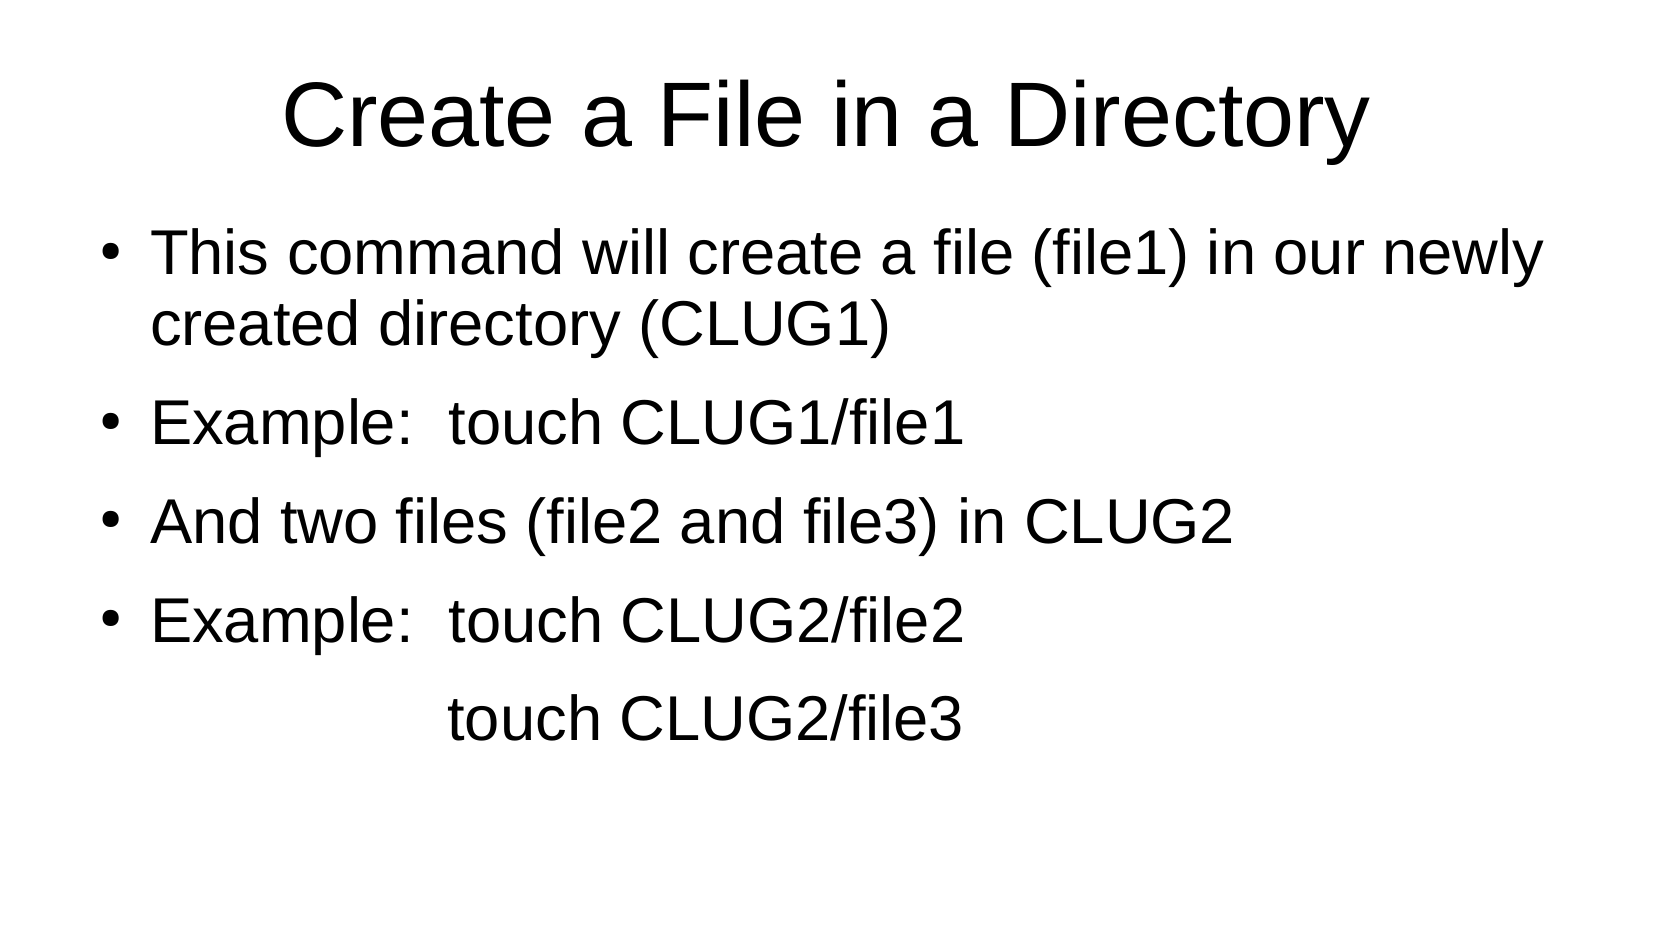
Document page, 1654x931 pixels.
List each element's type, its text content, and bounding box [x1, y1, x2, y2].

list This command will create a file (file1) in our newly created directory (CLUG1) Example: touch CLUG1/file1 And two files (file2 and file3) in CLUG2 Example: touch CLUG2/file2 touch CLUG2/file3 [82, 217, 1571, 758]
title Create a File in a Directory [82, 37, 1571, 193]
